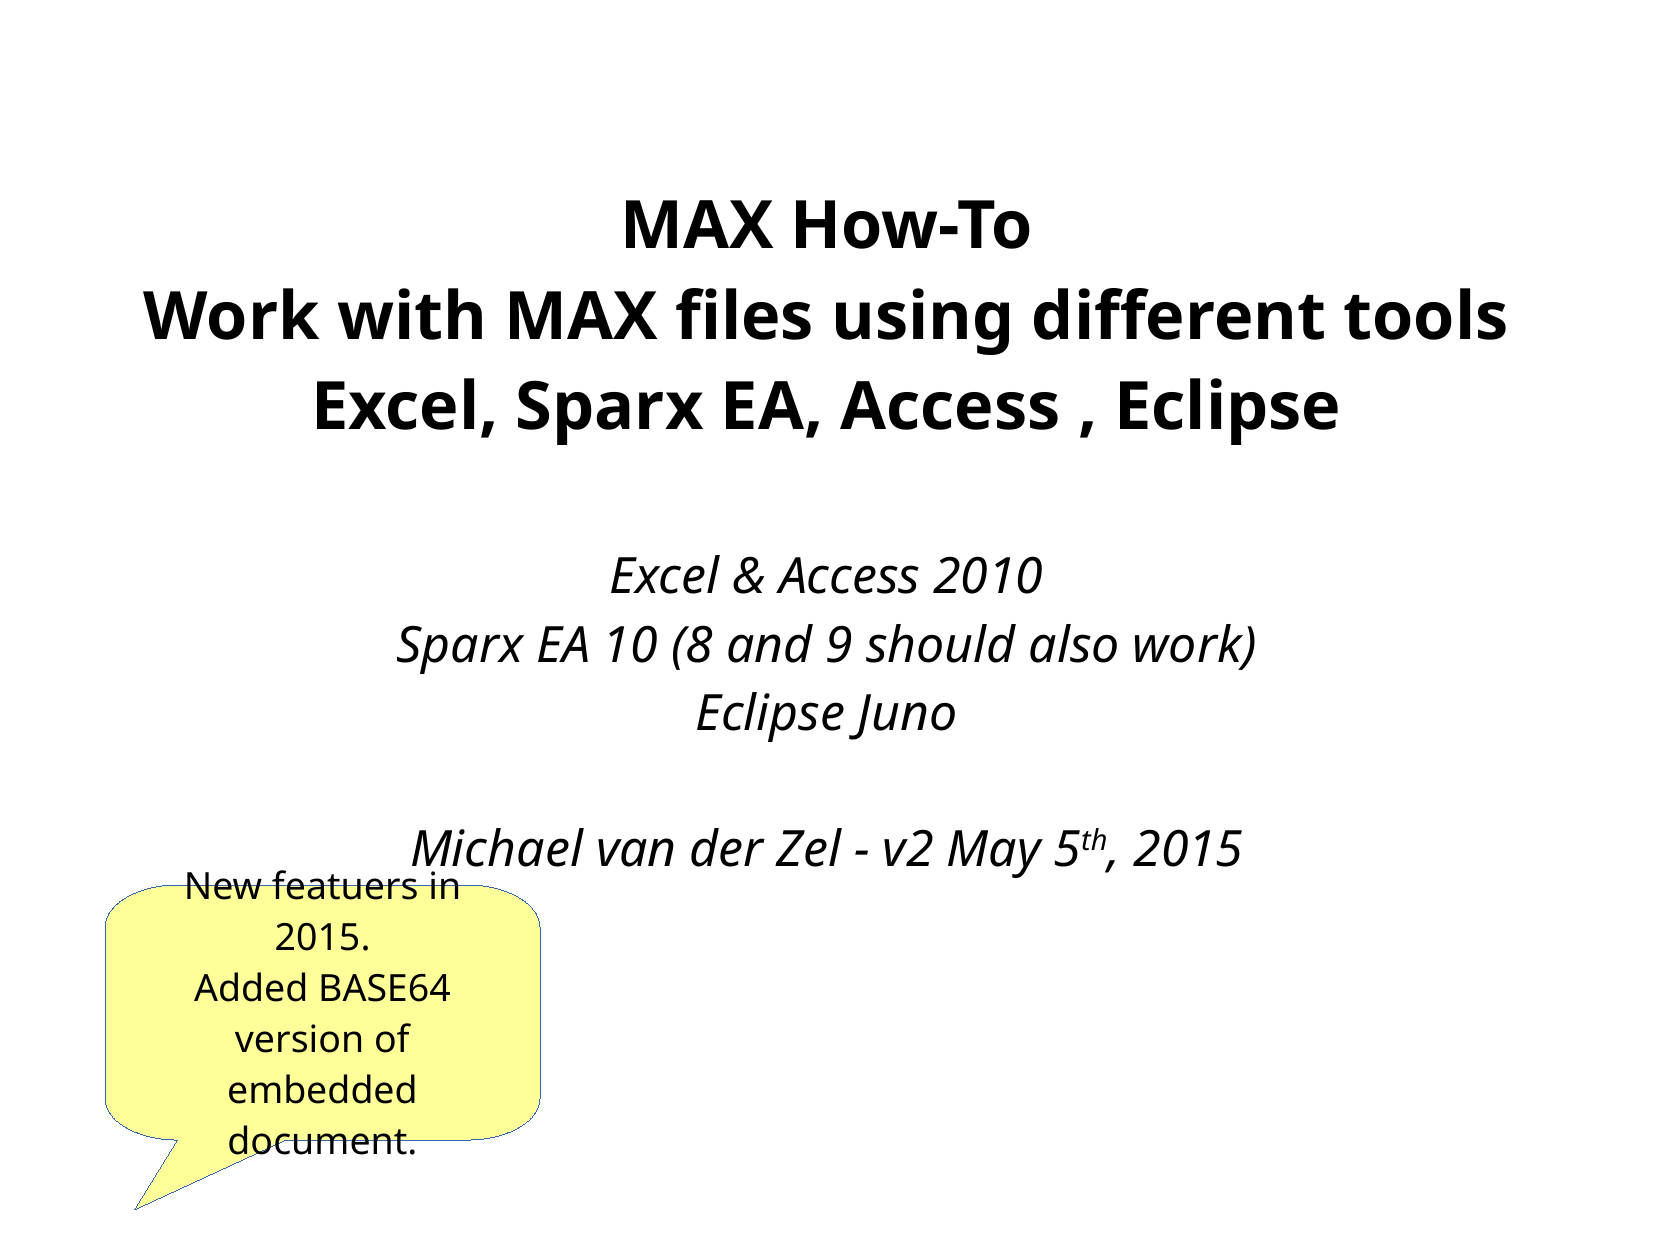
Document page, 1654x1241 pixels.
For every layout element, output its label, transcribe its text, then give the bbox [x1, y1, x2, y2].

subtitle MAX How-To Work with MAX files using different tools Excel, Sparx EA, Access , Eclipse Excel & Access 2010 Sparx EA 10 (8 and 9 should also work) Eclipse Juno Michael van der Zel - v2 May 5th, 2015 [82, 49, 1571, 1010]
text_box New featuers in 2015. Added BASE64 version of embedded document. [105, 885, 541, 1210]
